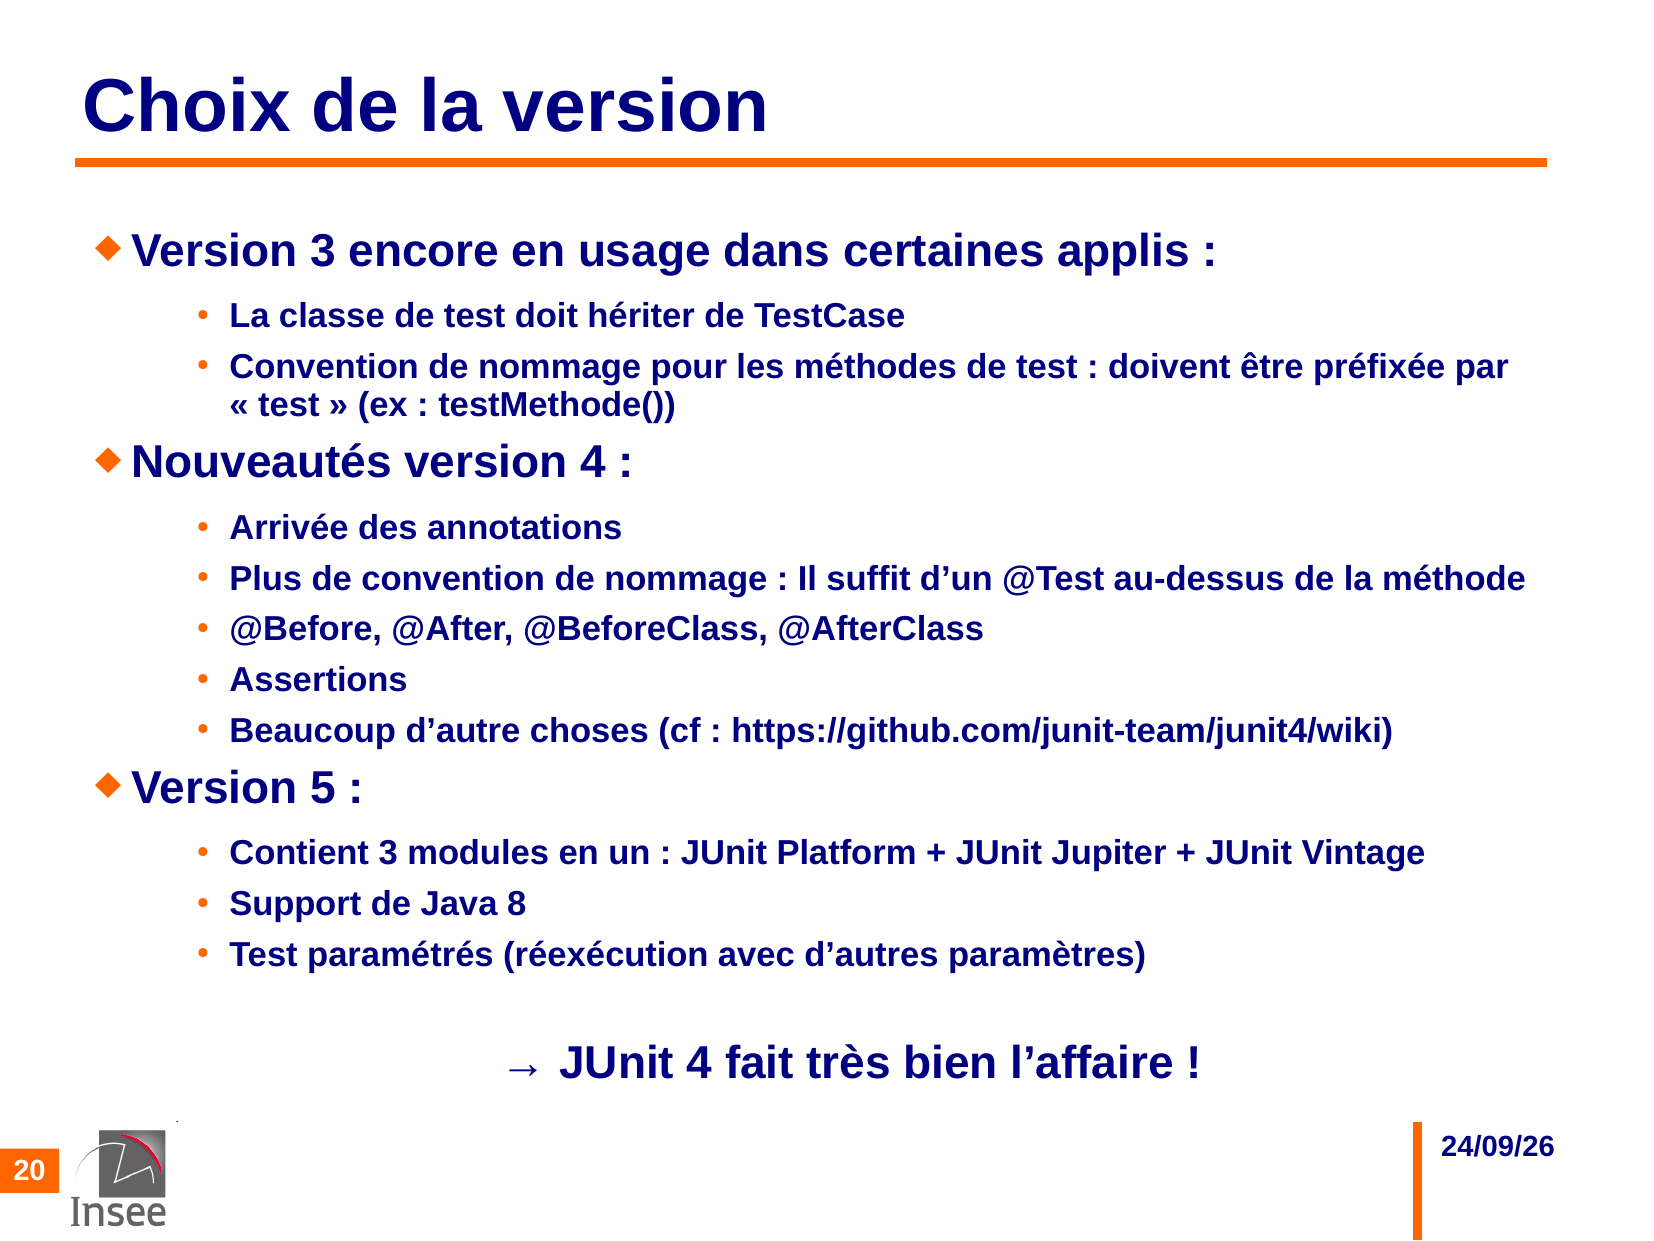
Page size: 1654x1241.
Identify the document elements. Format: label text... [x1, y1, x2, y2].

title Choix de la version [82, 49, 1619, 163]
list Version 3 encore en usage dans certaines applis : La classe de test doit hériter de TestCase Convention de nommage pour les méthodes de test : doivent être préfixée par « test » (ex : testMethode()) Nouveautés version 4 : Arrivée des annotations Plus de convention de nommage : Il suffit d’un @Test au-dessus de la méthode @Before, @After, @BeforeClass, @AfterClass Assertions Beaucoup d’autre choses (cf : https://github.com/junit-team/junit4/wiki) Version 5 : Contient 3 modules en un : JUnit Platform + JUnit Jupiter + JUnit Vintage Support de Java 8 Test paramétrés (réexécution avec d’autres paramètres) → JUnit 4 fait très bien l’affaire ! [82, 224, 1571, 1099]
picture [62, 1121, 178, 1241]
